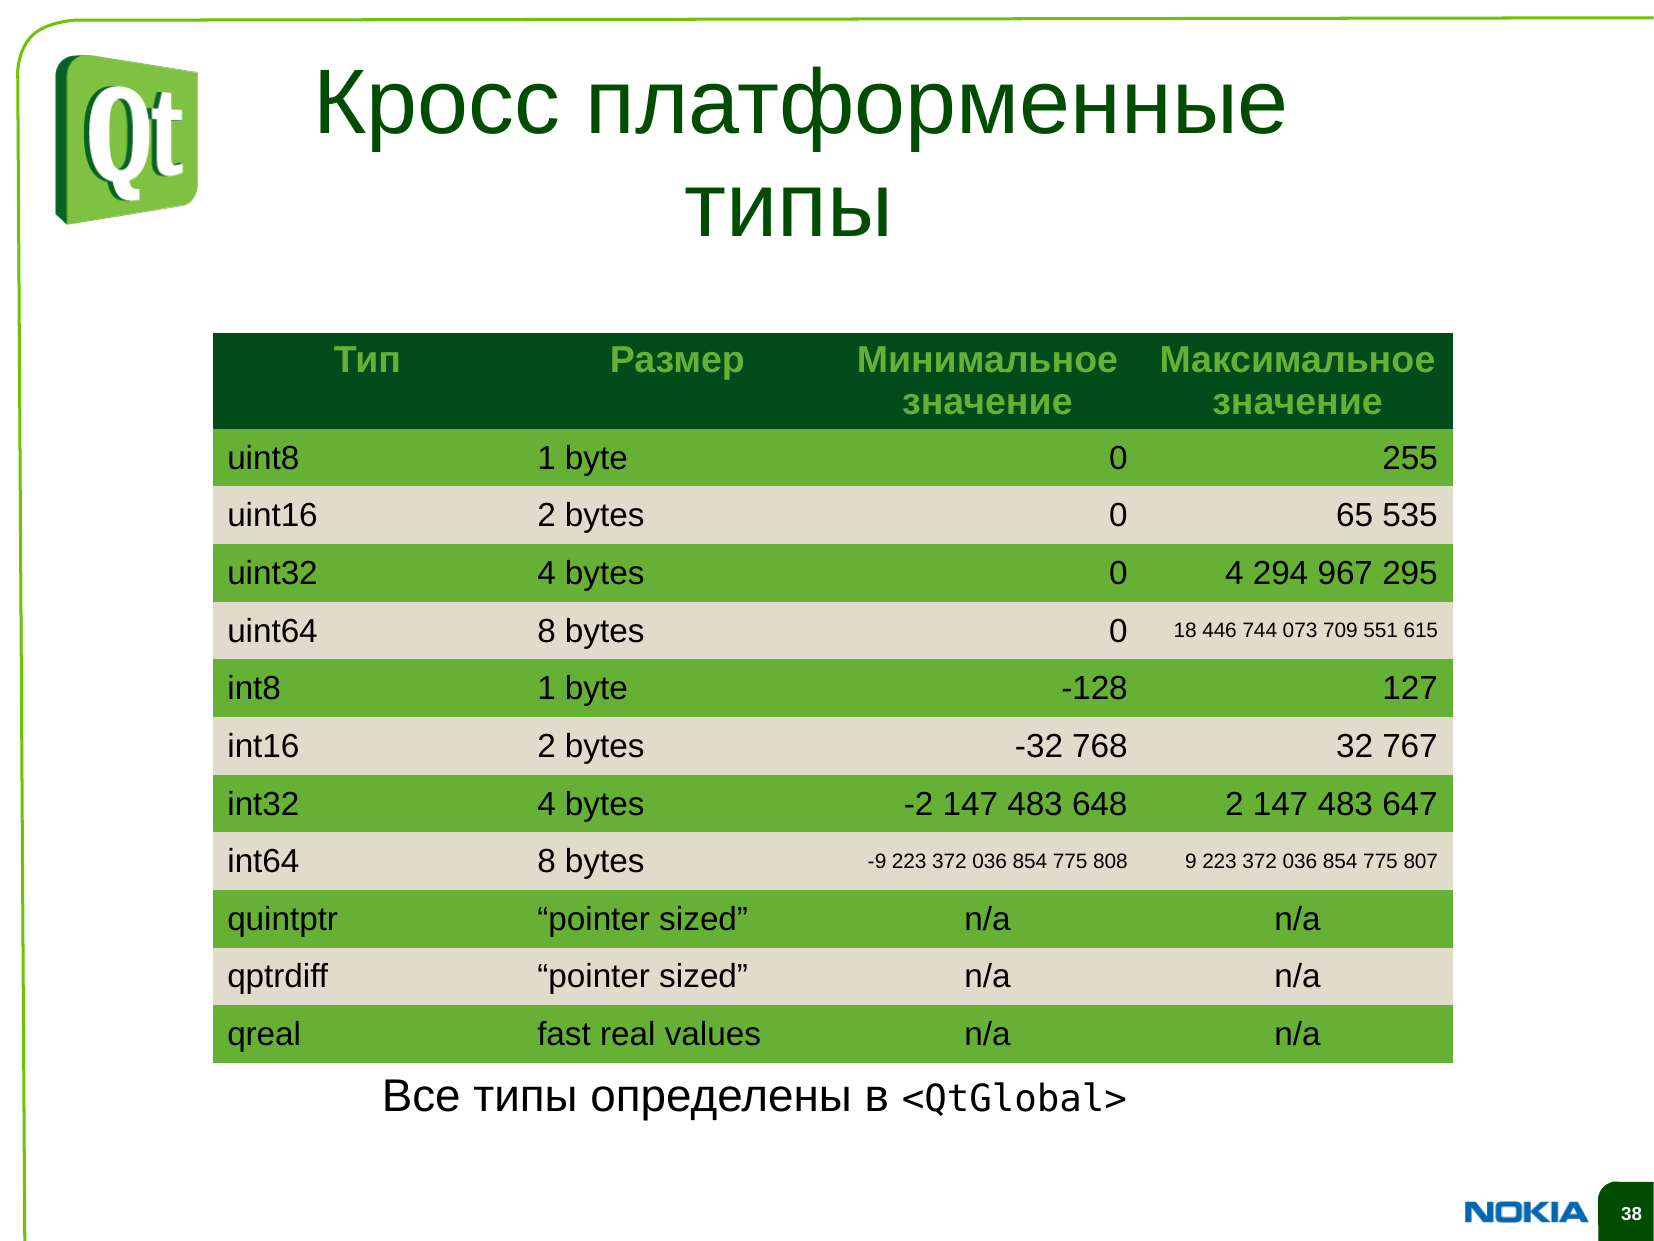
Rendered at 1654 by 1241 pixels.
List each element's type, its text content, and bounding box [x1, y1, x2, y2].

table_cell 4 bytes [523, 544, 832, 602]
table_cell -32 768 [832, 717, 1142, 775]
table_cell fast real values [523, 1005, 832, 1062]
table_header Минимальное значение [832, 333, 1142, 429]
table_cell 0 [832, 429, 1142, 486]
table_cell 255 [1142, 429, 1453, 486]
table_header Максимальное значение [1142, 333, 1453, 429]
table_cell 2 bytes [523, 717, 832, 775]
table_cell n/a [832, 1005, 1142, 1062]
table_cell 8 bytes [523, 602, 832, 659]
table_cell uint32 [213, 544, 523, 602]
table_header Тип [213, 333, 523, 429]
table_cell 2 147 483 647 [1142, 775, 1453, 832]
table_cell “pointer sized” [523, 890, 832, 948]
table_cell “pointer sized” [523, 948, 832, 1005]
table_cell 0 [832, 486, 1142, 544]
table_cell uint16 [213, 486, 523, 544]
table_cell n/a [832, 890, 1142, 948]
picture [55, 55, 198, 225]
table_cell quintptr [213, 890, 523, 948]
table_cell n/a [832, 948, 1142, 1005]
table_cell 127 [1142, 659, 1453, 717]
table_cell 8 bytes [523, 832, 832, 890]
table_cell 2 bytes [523, 486, 832, 544]
text_box Все типы определены в <QtGlobal> [354, 1062, 1357, 1129]
table_cell int8 [213, 659, 523, 717]
table_cell 65 535 [1142, 486, 1453, 544]
table_cell 9 223 372 036 854 775 807 [1142, 832, 1453, 890]
table_cell -2 147 483 648 [832, 775, 1142, 832]
table_header Размер [523, 333, 832, 429]
table_cell n/a [1142, 948, 1453, 1005]
table_cell int64 [213, 832, 523, 890]
title Кросс платформенные типы [251, 49, 1327, 257]
table_cell -9 223 372 036 854 775 808 [832, 832, 1142, 890]
table_cell 0 [832, 544, 1142, 602]
table_cell int16 [213, 717, 523, 775]
table_cell qptrdiff [213, 948, 523, 1005]
table_cell qreal [213, 1005, 523, 1063]
table_cell uint64 [213, 602, 523, 659]
table_cell 18 446 744 073 709 551 615 [1142, 602, 1453, 659]
table_cell int32 [213, 775, 523, 832]
table_cell uint8 [213, 429, 523, 486]
table_cell -128 [832, 659, 1142, 717]
table_cell 4 bytes [523, 775, 832, 832]
table_cell 1 byte [523, 429, 832, 486]
table_cell 4 294 967 295 [1142, 544, 1453, 602]
picture [1465, 1201, 1589, 1223]
table_cell n/a [1142, 890, 1453, 948]
table_cell n/a [1142, 1005, 1453, 1063]
table_cell 32 767 [1142, 717, 1453, 775]
table_cell 1 byte [523, 659, 832, 717]
table_cell 0 [832, 602, 1142, 659]
